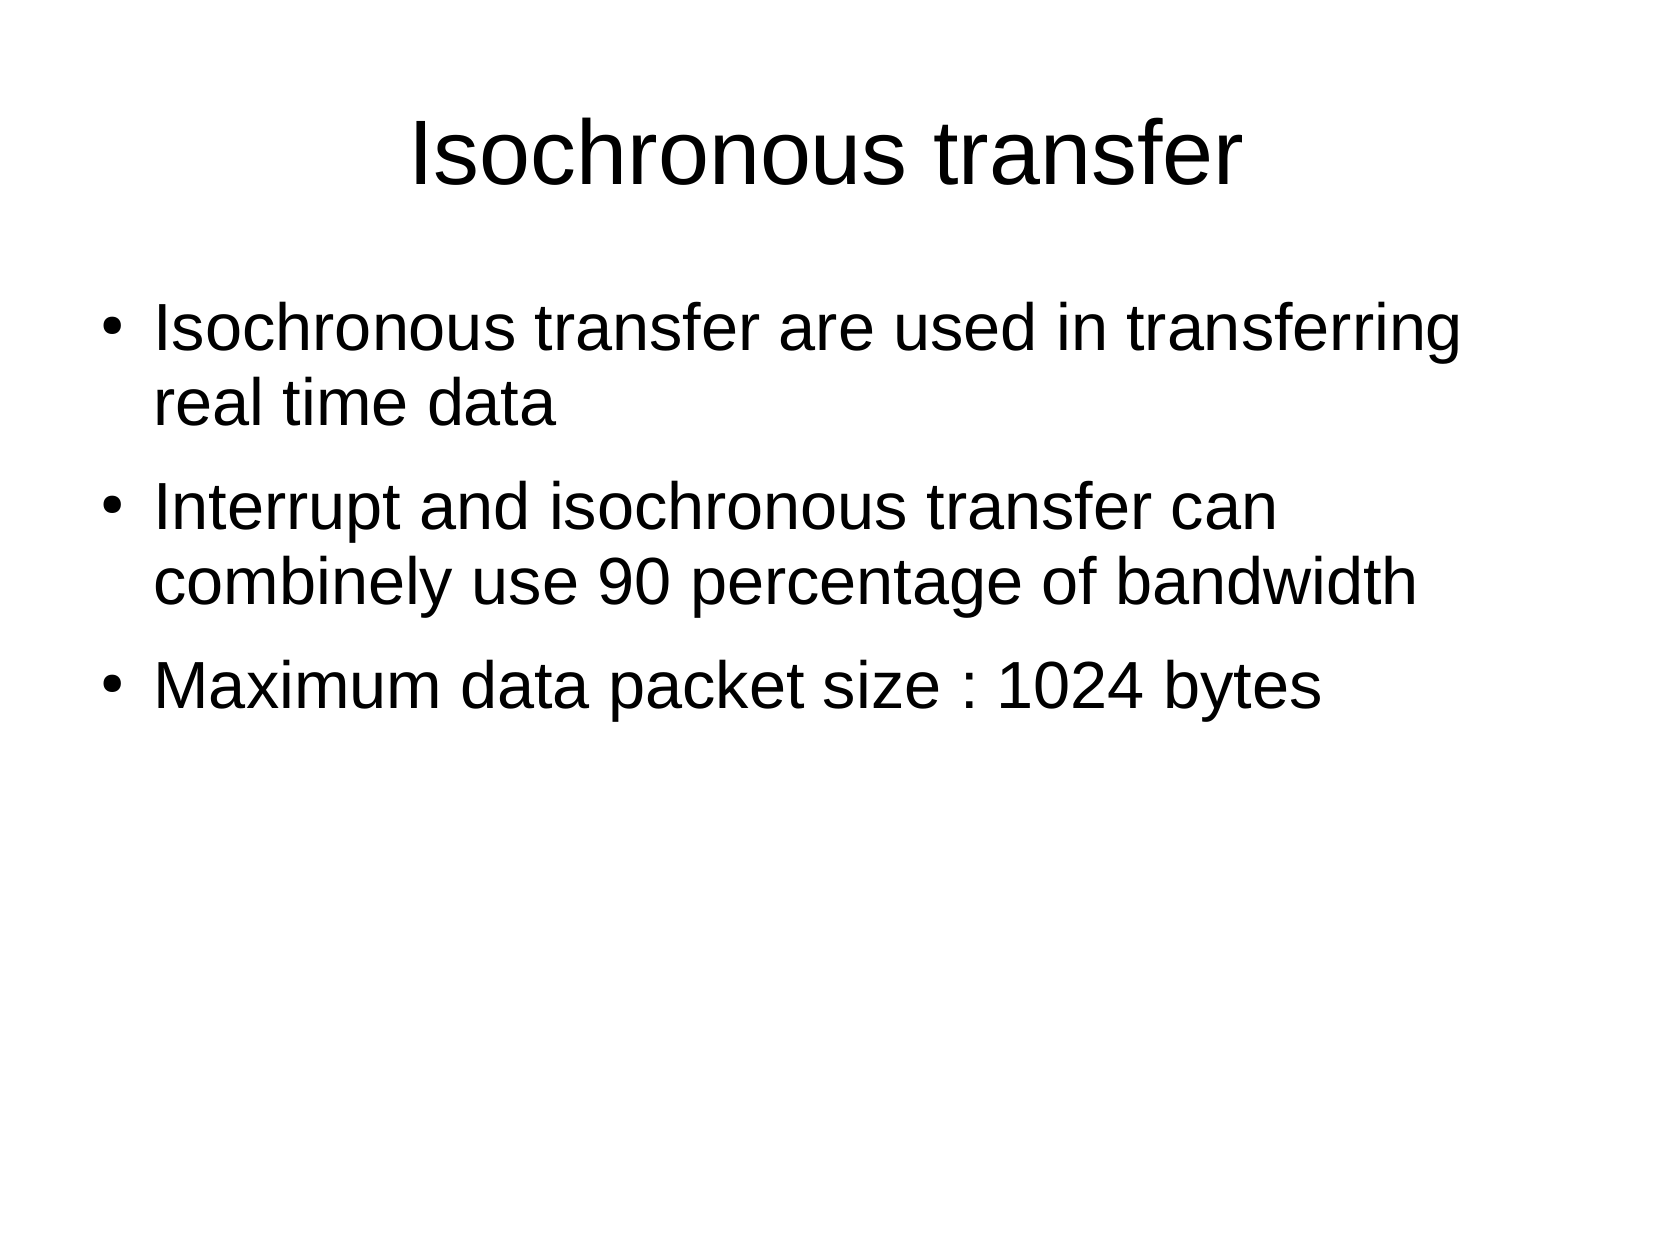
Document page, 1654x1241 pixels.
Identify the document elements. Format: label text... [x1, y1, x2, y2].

list Isochronous transfer are used in transferring real time data Interrupt and isochronous transfer can combinely use 90 percentage of bandwidth Maximum data packet size : 1024 bytes [82, 290, 1571, 1109]
title Isochronous transfer [82, 49, 1571, 257]
